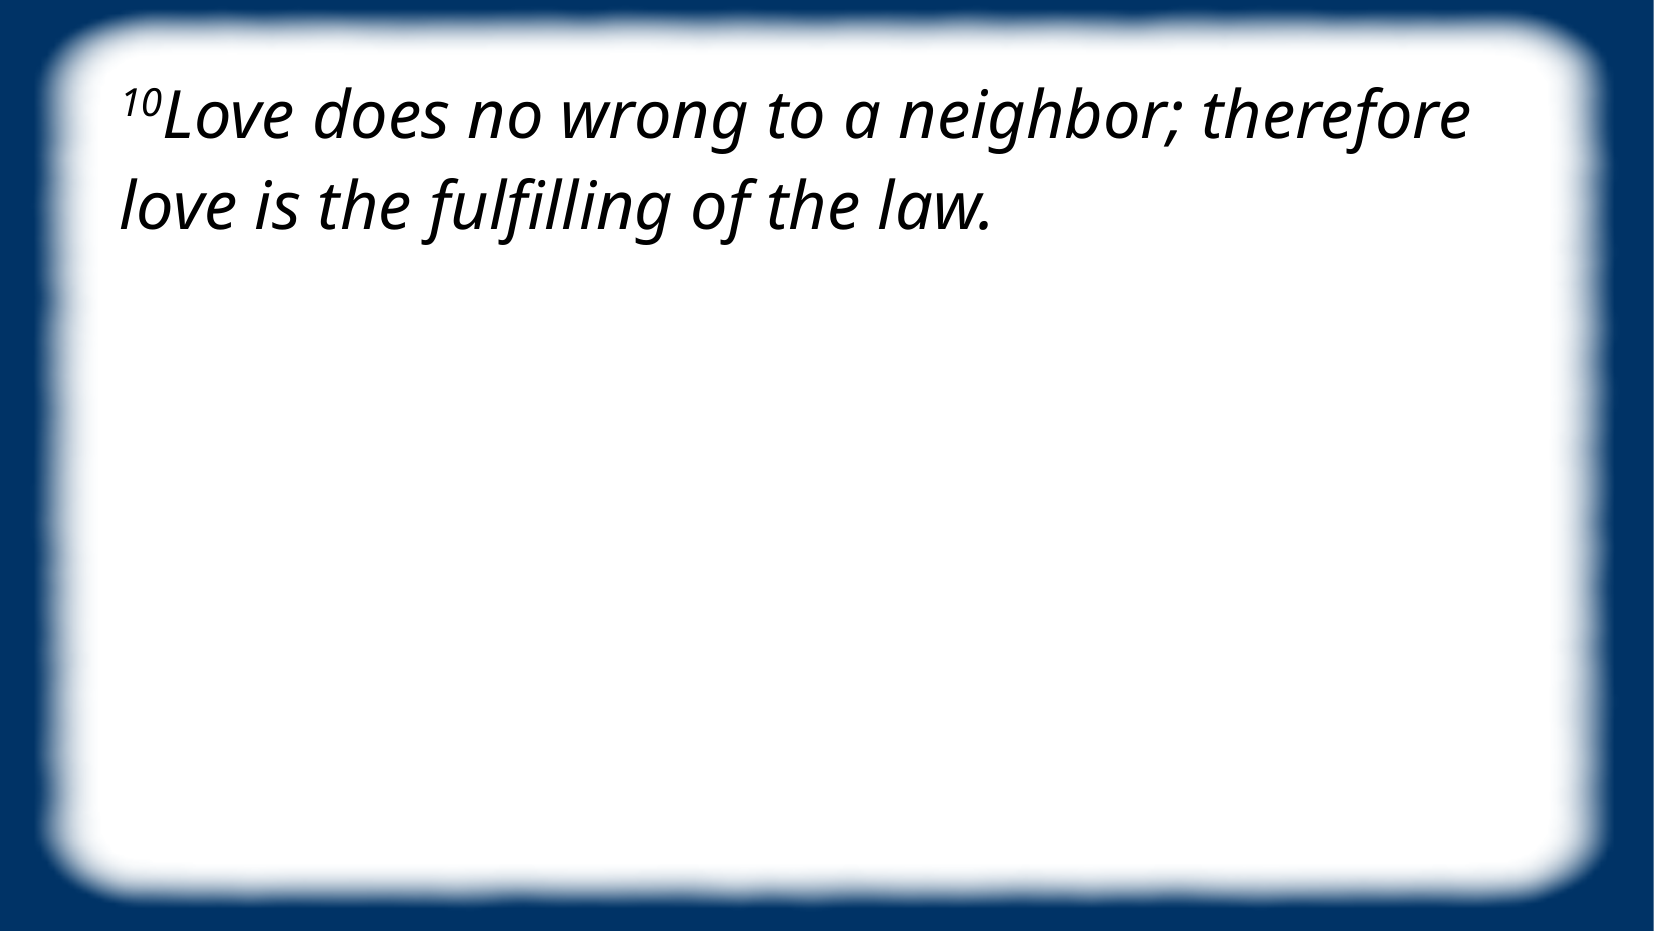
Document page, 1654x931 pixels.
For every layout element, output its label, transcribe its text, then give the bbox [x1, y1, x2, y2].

text_box 10Love does no wrong to a neighbor; therefore love is the fulfilling of the law. [105, 60, 1546, 253]
picture [0, 0, 1654, 931]
